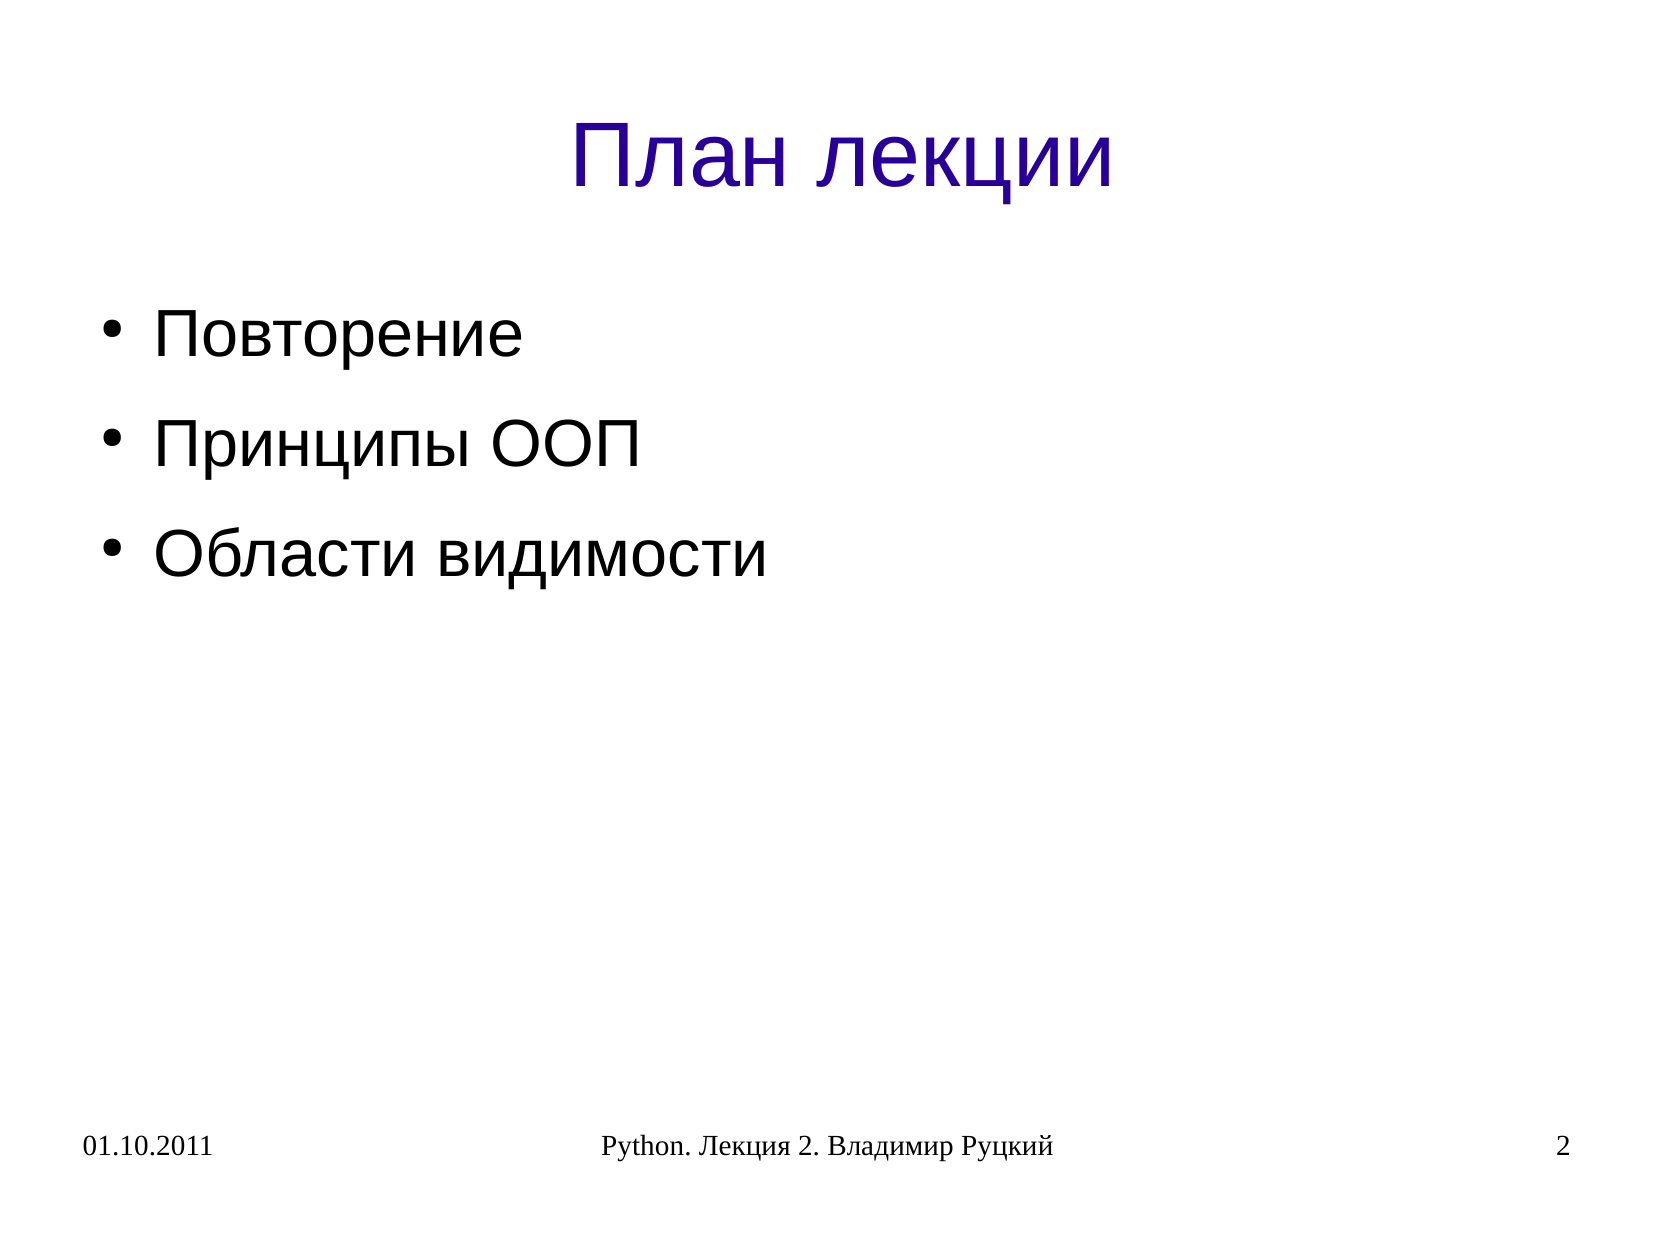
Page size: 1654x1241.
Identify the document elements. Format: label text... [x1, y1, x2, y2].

title План лекции [82, 49, 1571, 257]
list Повторение Принципы ООП Области видимости [82, 290, 1571, 1109]
